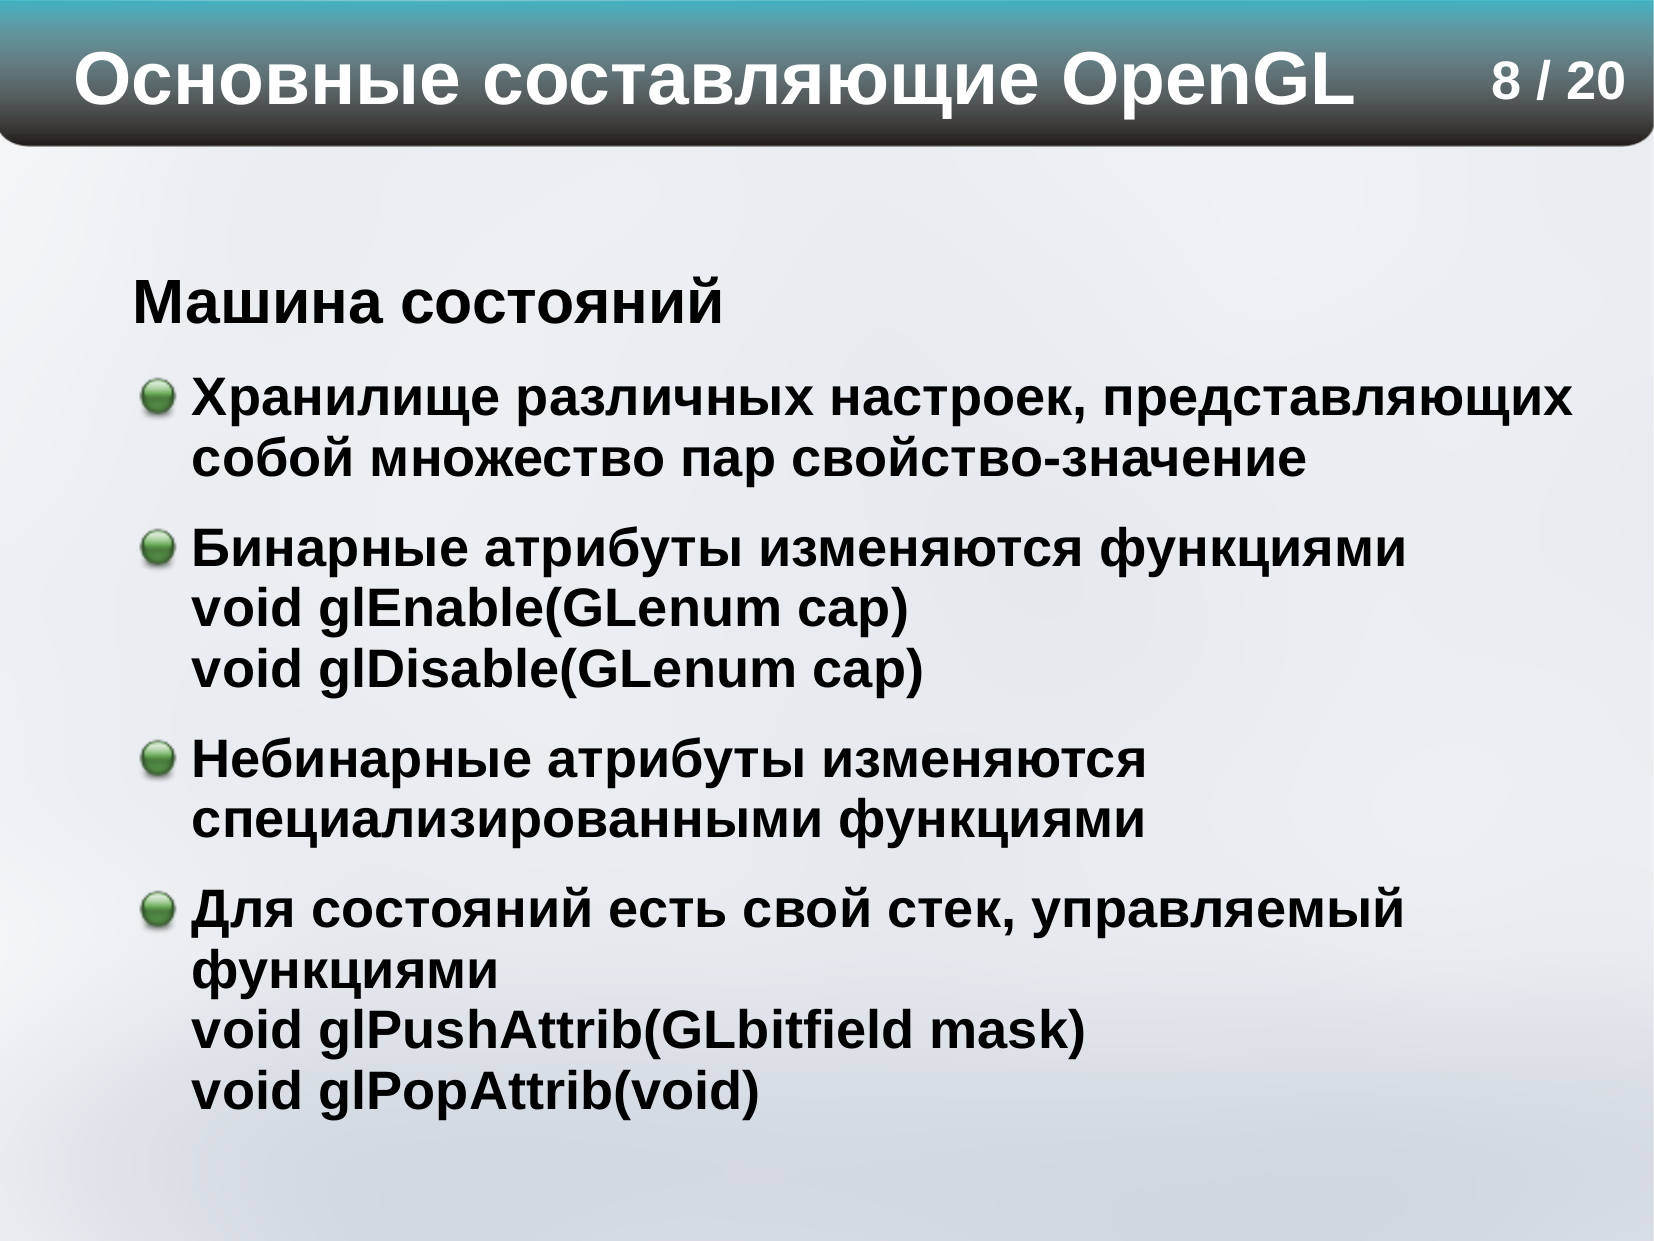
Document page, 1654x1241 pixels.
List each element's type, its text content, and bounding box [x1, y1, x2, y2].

text_box Машина состояний Хранилище различных настроек, представляющих собой множество пар свойство-значение Бинарные атрибуты изменяются функциями void glEnable(GLenum cap) void glDisable(GLenum cap) Небинарные атрибуты изменяются специализированными функциями Для состояний есть свой стек, управляемый функциями void glPushAttrib(GLbitfield mask) void glPopAttrib(void) [118, 259, 1595, 1129]
picture [0, 0, 1654, 1241]
text_box <номер> / 20 [1476, 42, 1654, 179]
text_box Основные составляющие OpenGL [59, 29, 1418, 129]
